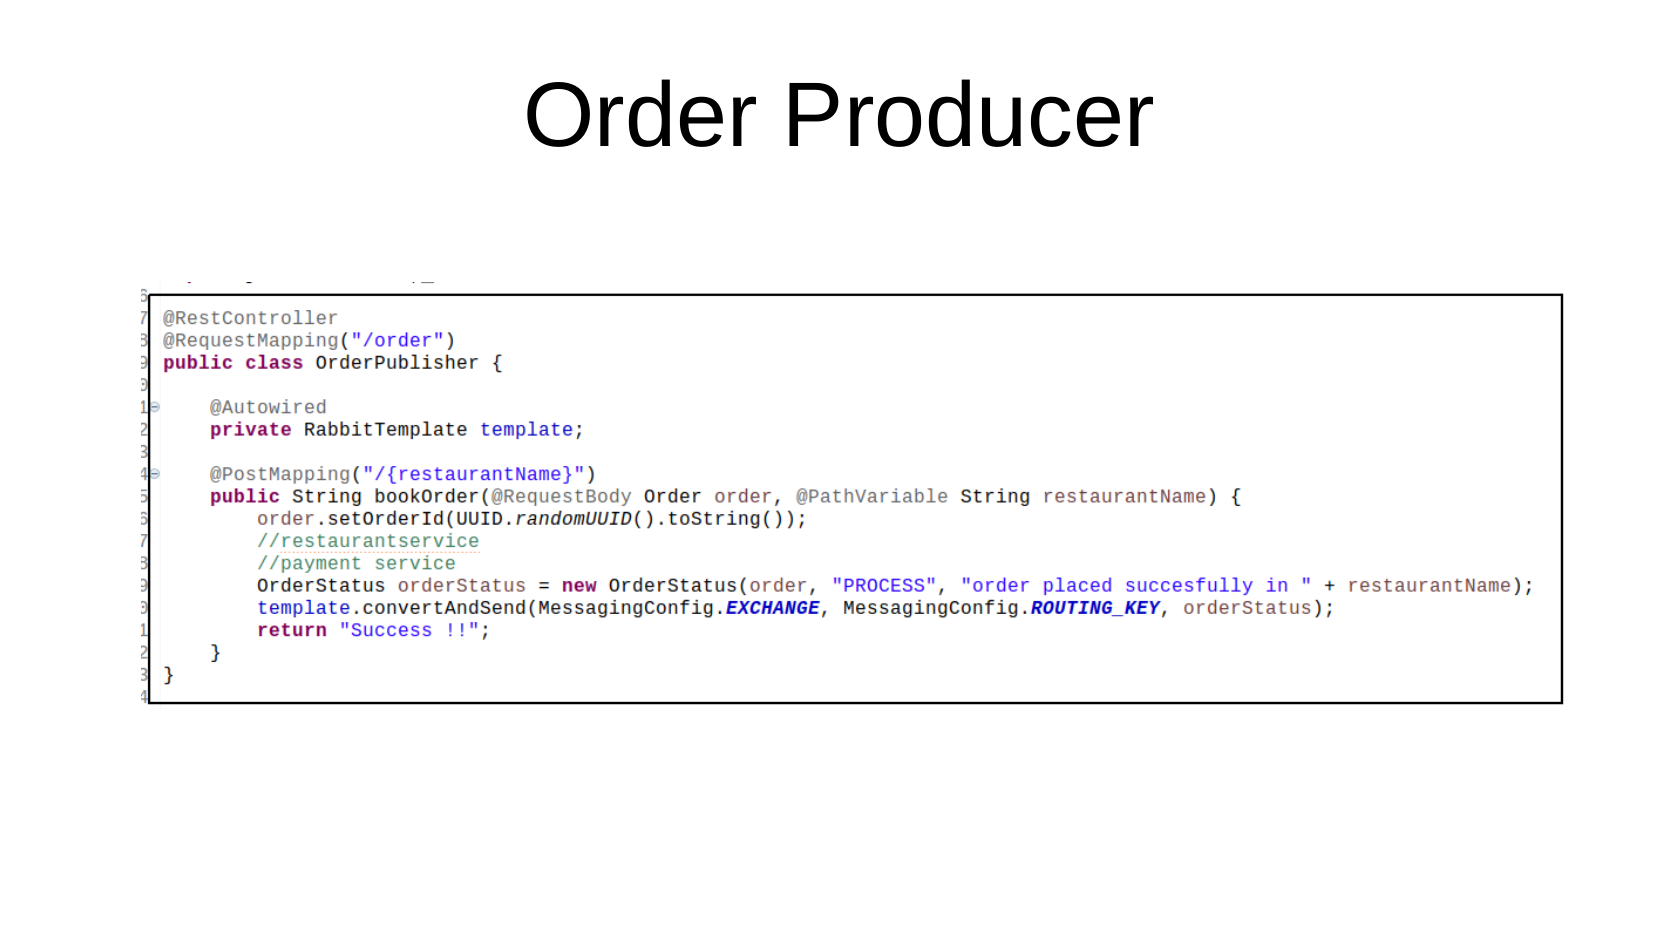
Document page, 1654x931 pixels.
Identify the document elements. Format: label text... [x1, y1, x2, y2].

title Order Producer [82, 37, 1571, 193]
picture [141, 282, 1582, 709]
